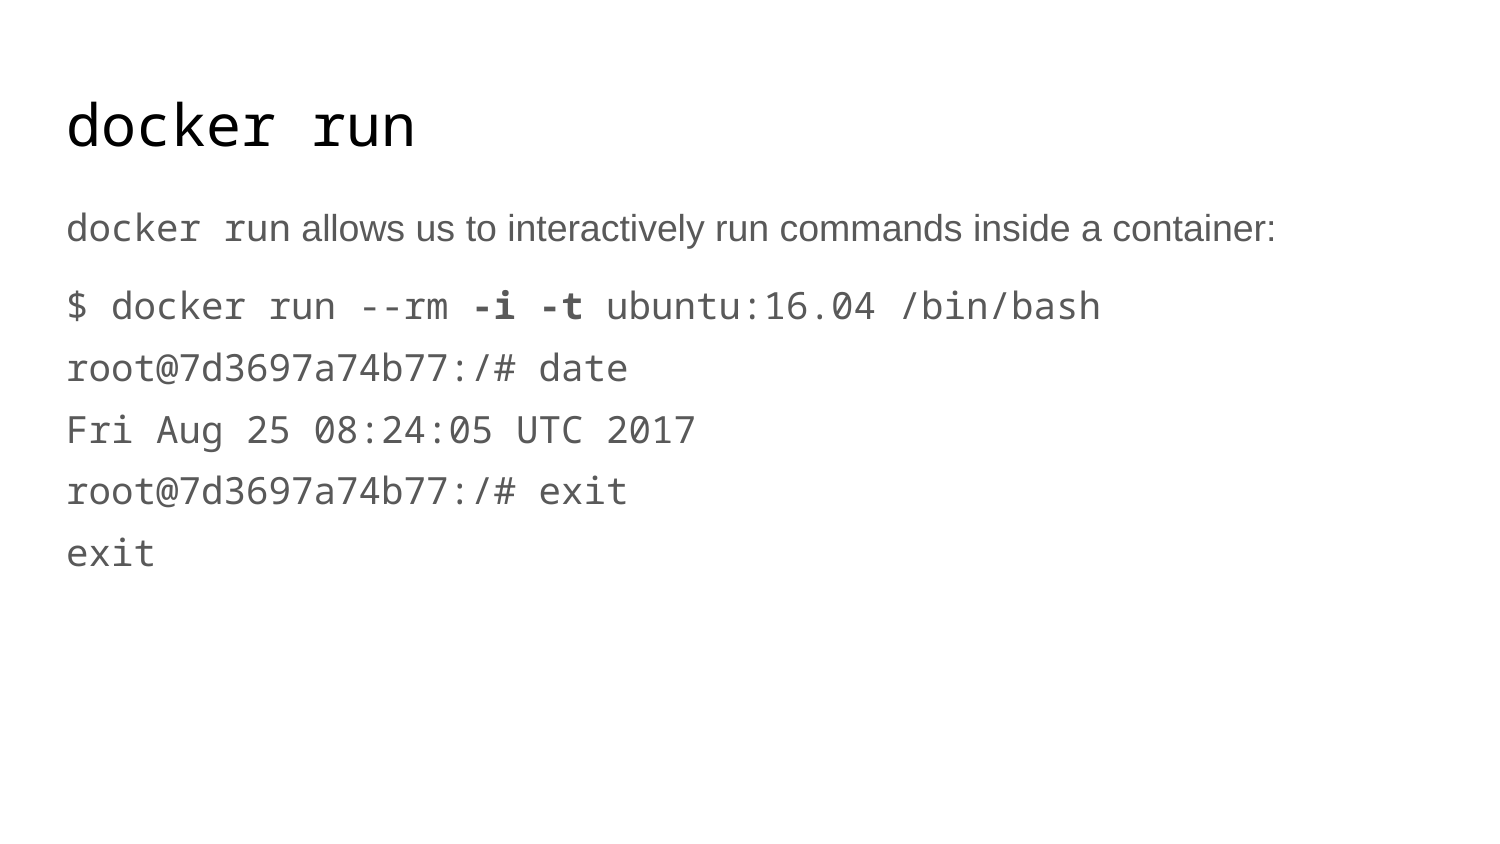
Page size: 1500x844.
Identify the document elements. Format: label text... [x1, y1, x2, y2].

title docker run [51, 72, 1449, 167]
list docker run allows us to interactively run commands inside a container: $ docker run --rm -i -t ubuntu:16.04 /bin/bash root@7d3697a74b77:/# date Fri Aug 25 08:24:05 UTC 2017 root@7d3697a74b77:/# exit exit [51, 189, 1449, 750]
